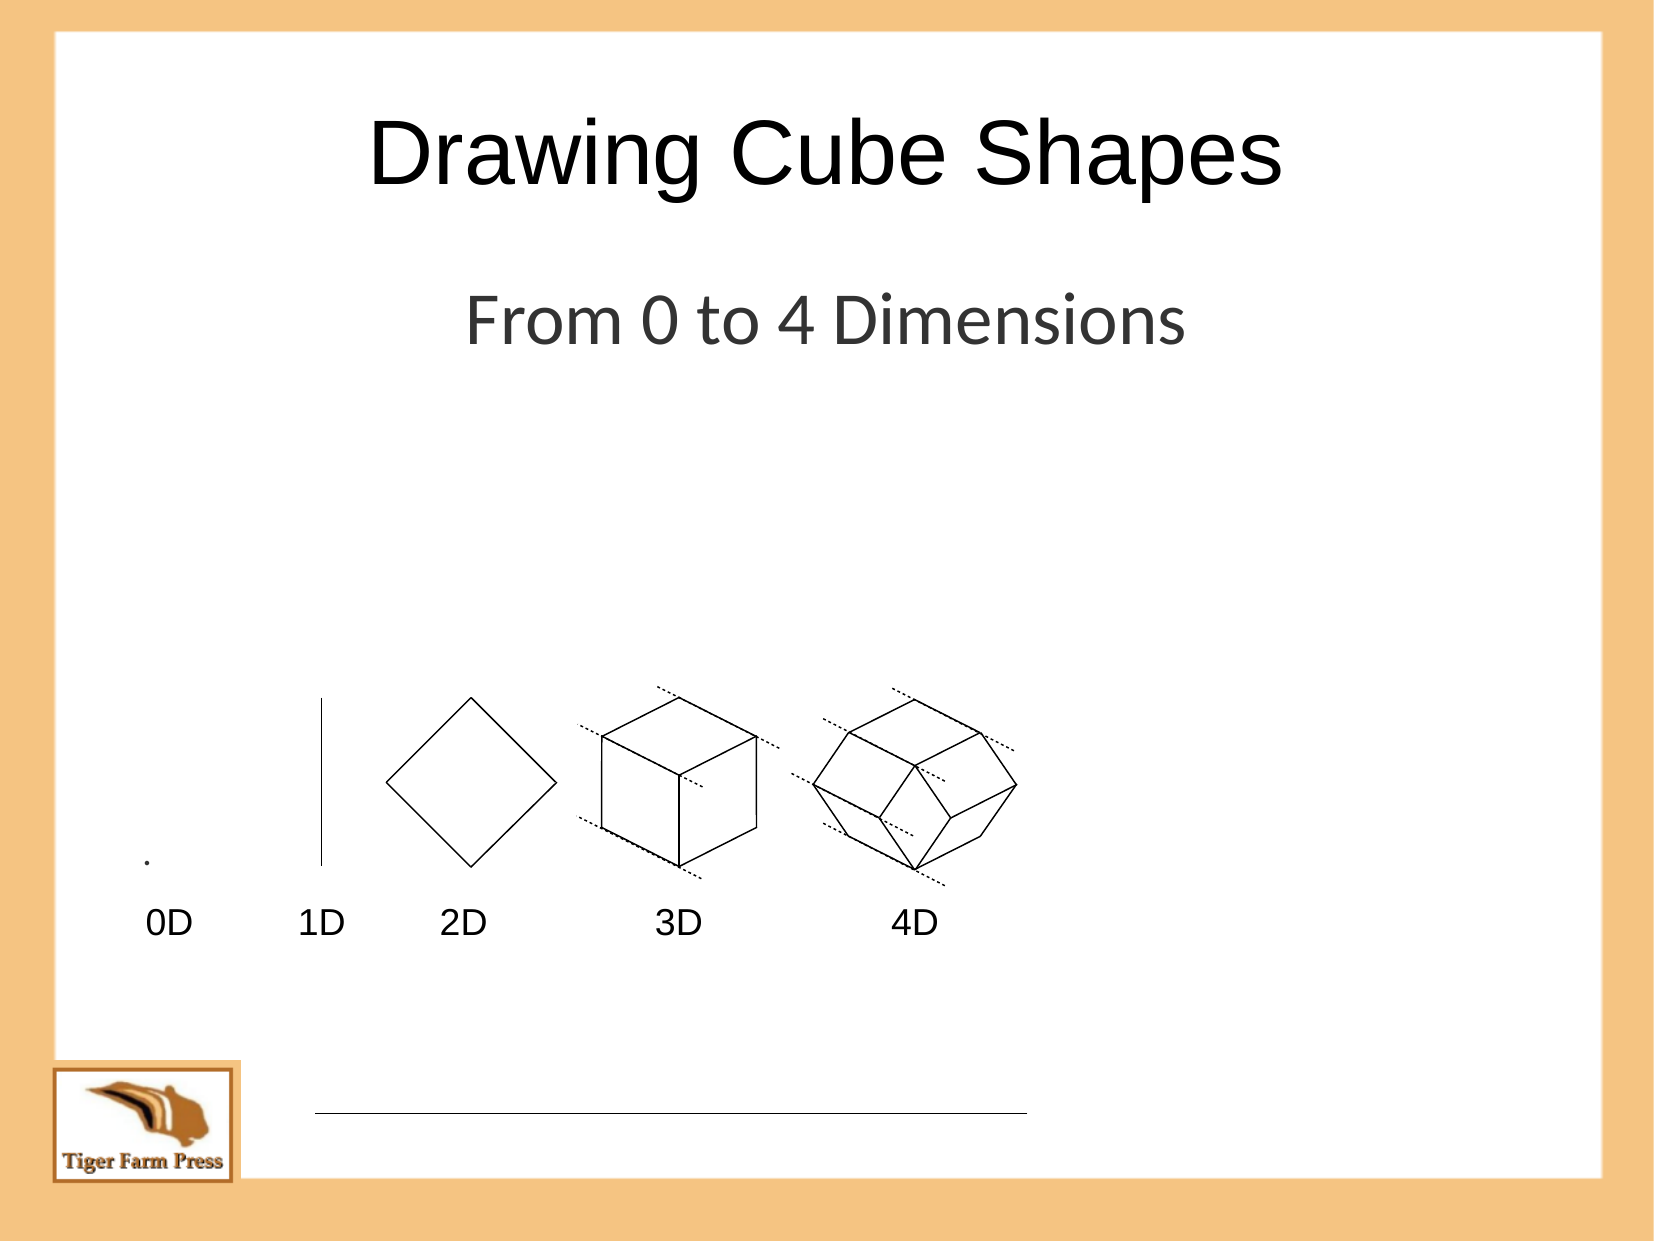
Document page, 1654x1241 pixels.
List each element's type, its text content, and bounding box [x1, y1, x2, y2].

picture [0, 0, 1654, 1241]
title Drawing Cube Shapes [82, 49, 1571, 257]
list From 0 to 4 Dimensions . 0D 1D 2D 3D 4D [82, 290, 1571, 1109]
